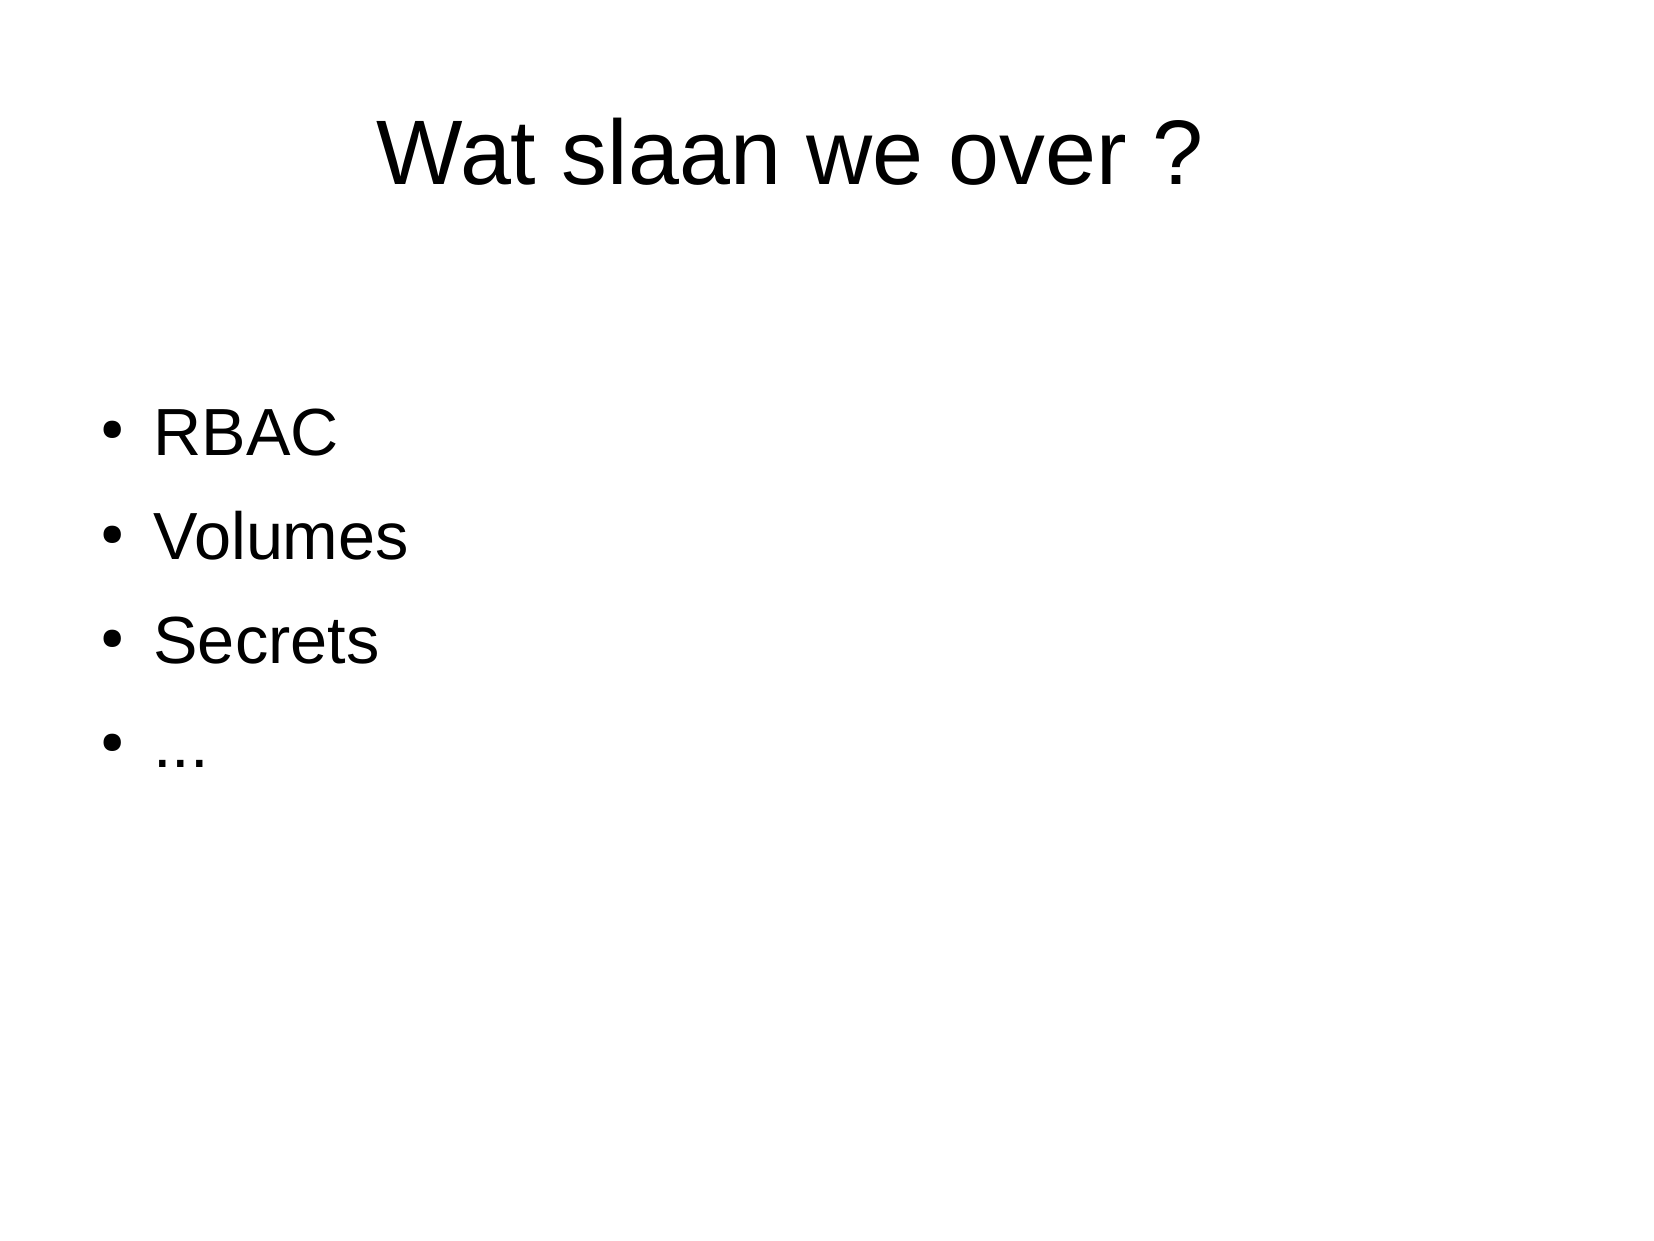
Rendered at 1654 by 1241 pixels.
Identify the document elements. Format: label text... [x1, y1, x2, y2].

list RBAC Volumes Secrets ... [82, 290, 1571, 1010]
title Wat slaan we over ? [82, 49, 1571, 257]
